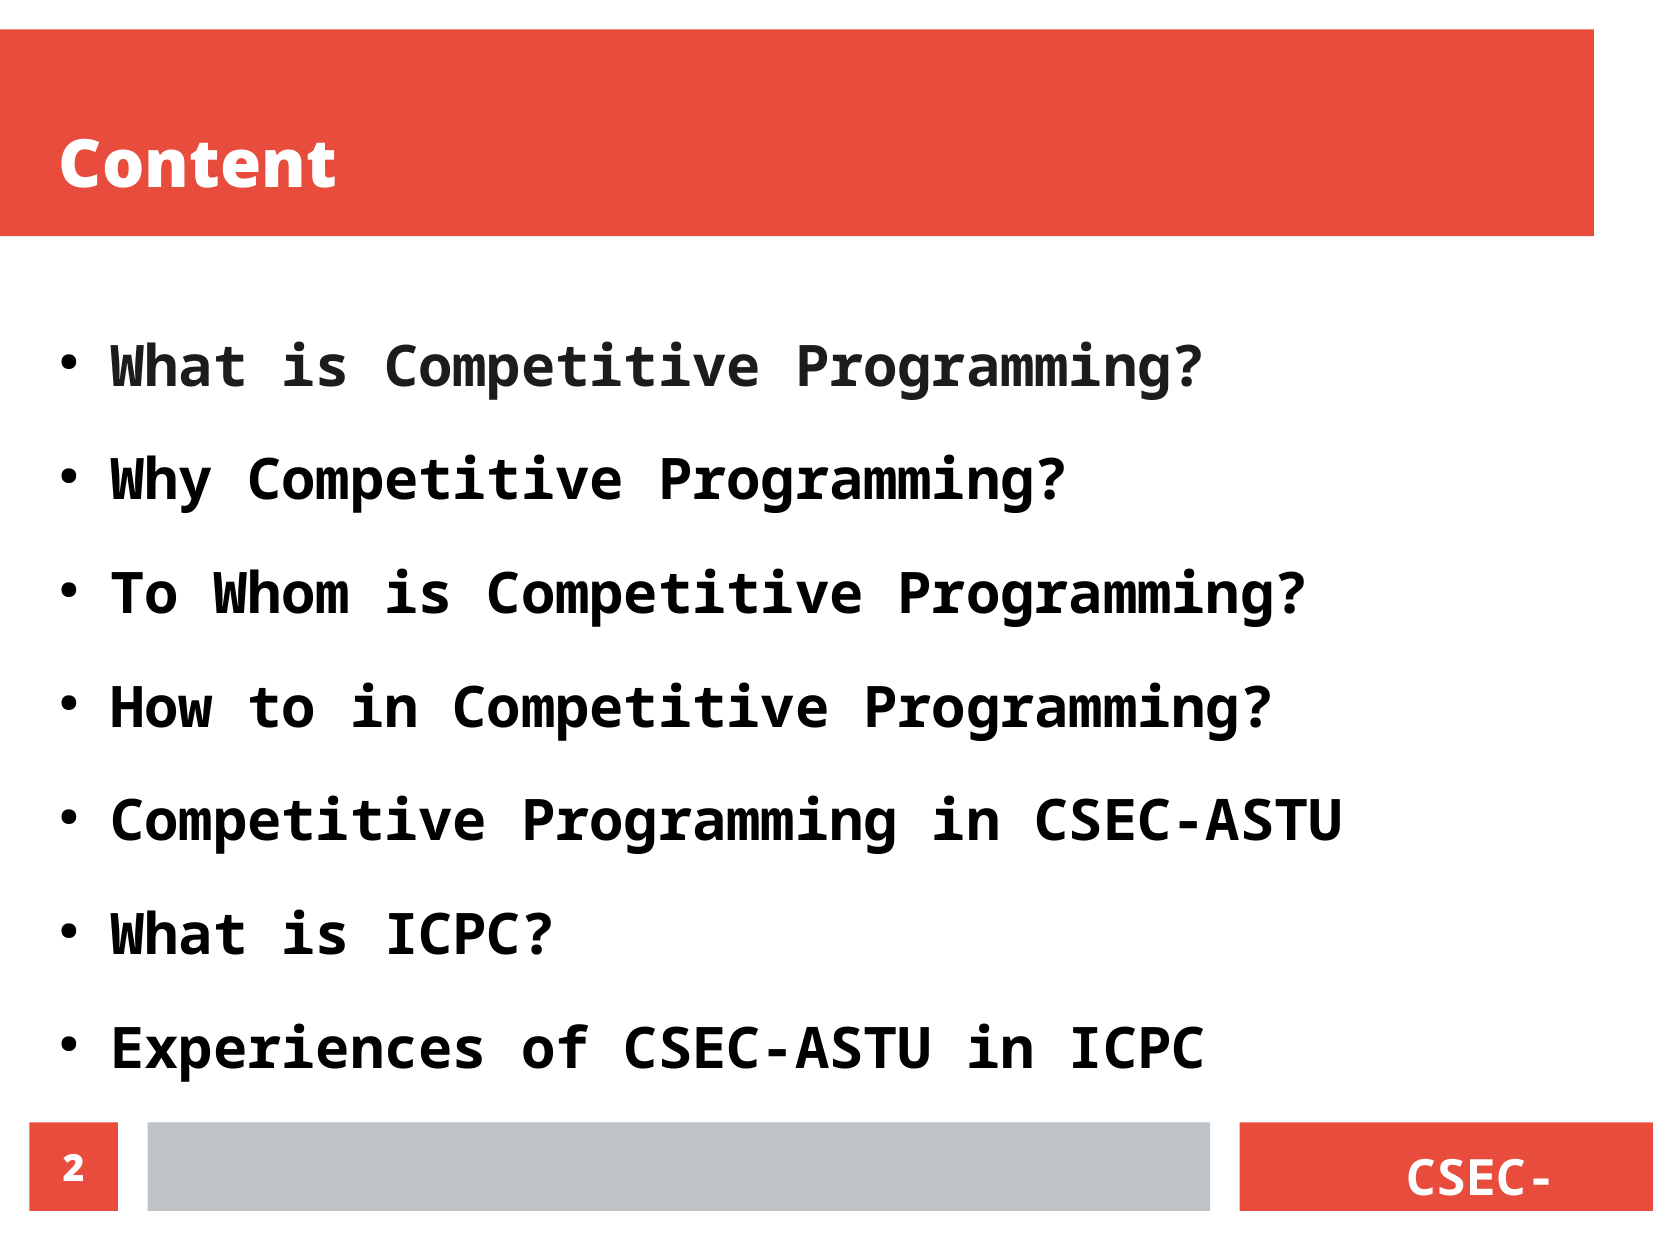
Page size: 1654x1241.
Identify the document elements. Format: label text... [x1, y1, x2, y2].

title Content [58, 58, 1594, 207]
list What is Competitive Programming? Why Competitive Programming? To Whom is Competitive Programming? How to in Competitive Programming? Competitive Programming in CSEC-ASTU What is ICPC? Experiences of CSEC-ASTU in ICPC [58, 324, 1565, 1093]
text_box CSEC-ASTU [1391, 1134, 1653, 1241]
